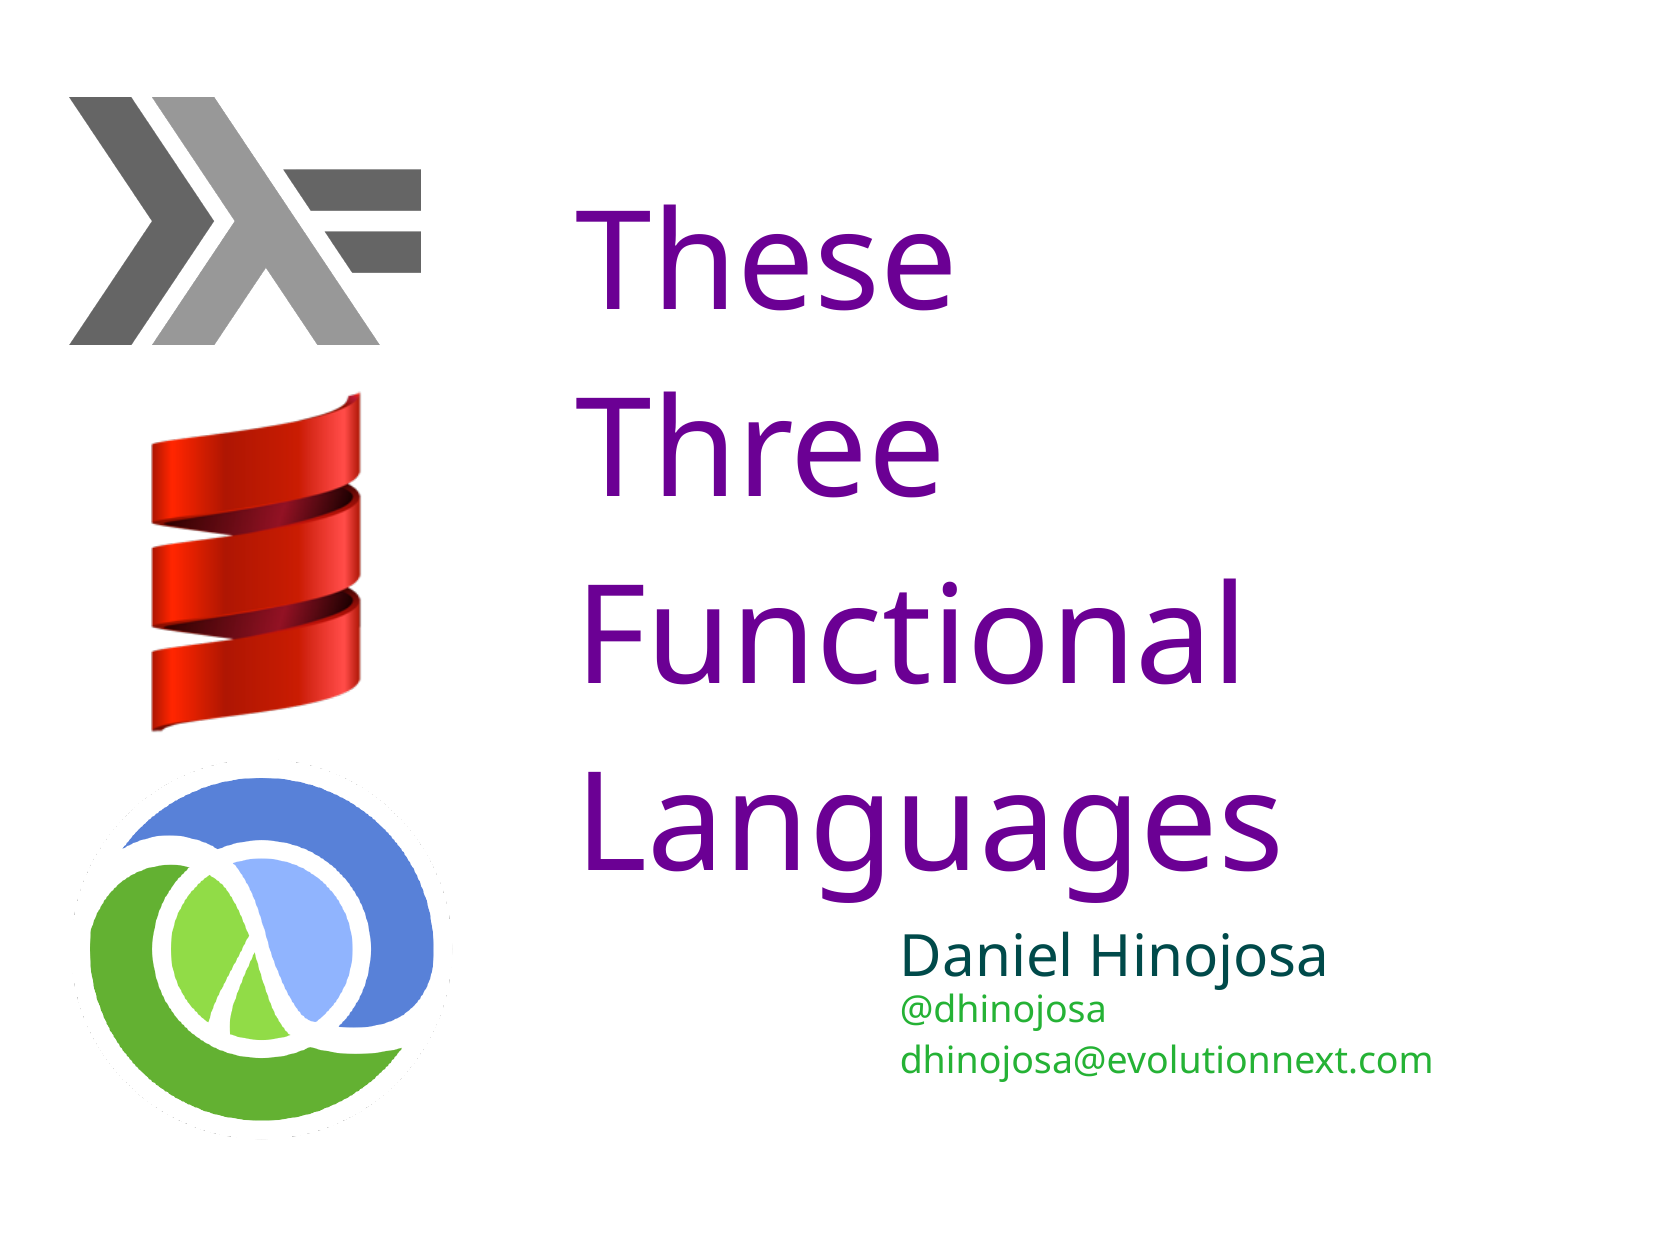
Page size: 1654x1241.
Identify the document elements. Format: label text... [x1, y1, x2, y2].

text_box @dhinojosa dhinojosa@evolutionnext.com [885, 975, 1546, 1129]
picture [71, 759, 453, 1141]
picture [129, 389, 364, 736]
picture [69, 97, 421, 346]
text_box Daniel Hinojosa [885, 906, 1531, 993]
text_box These Three Functional Languages [560, 154, 1446, 844]
